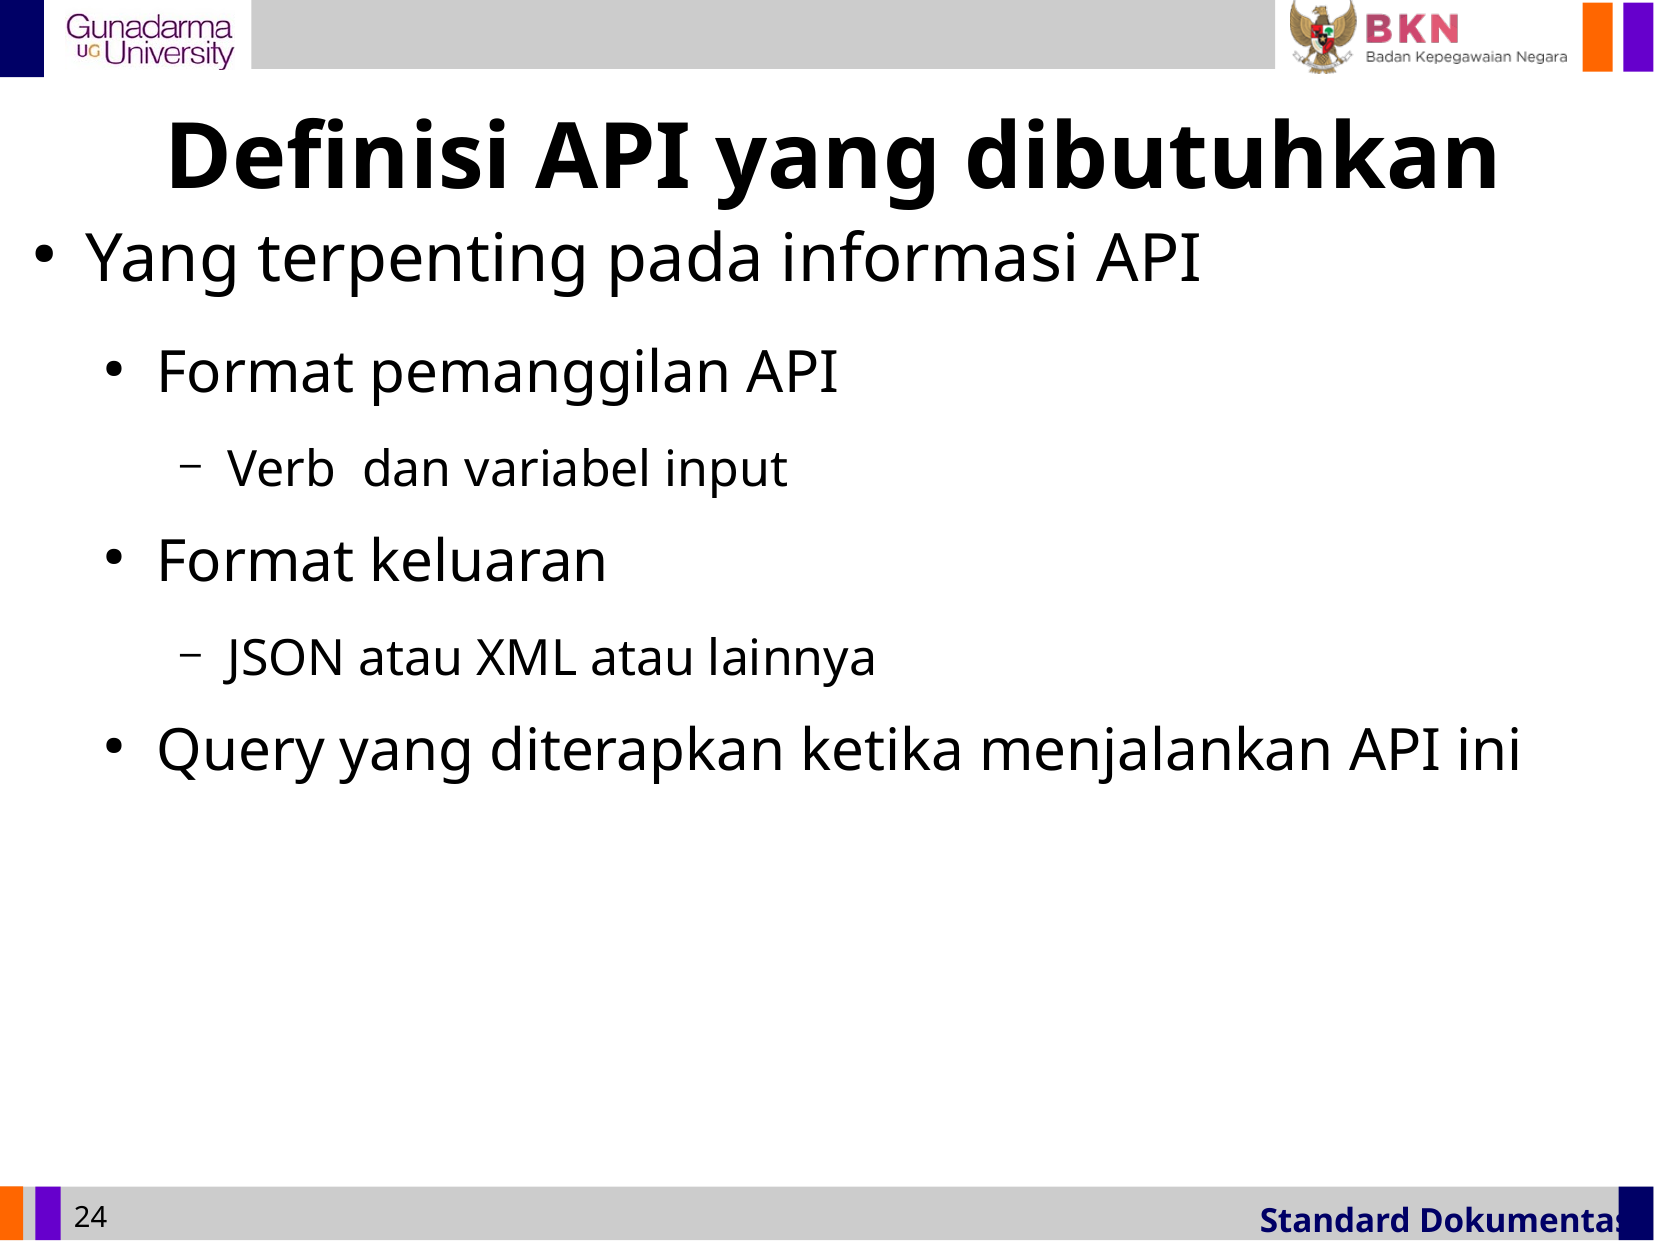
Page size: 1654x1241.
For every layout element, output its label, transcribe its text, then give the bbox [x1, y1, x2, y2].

title Definisi API yang dibutuhkan [77, 90, 1591, 210]
picture [1290, 0, 1567, 74]
picture [65, 0, 235, 70]
list Yang terpenting pada informasi API Format pemanggilan API Verb dan variabel input Format keluaran JSON atau XML atau lainnya Query yang diterapkan ketika menjalankan API ini [14, 210, 1630, 1176]
